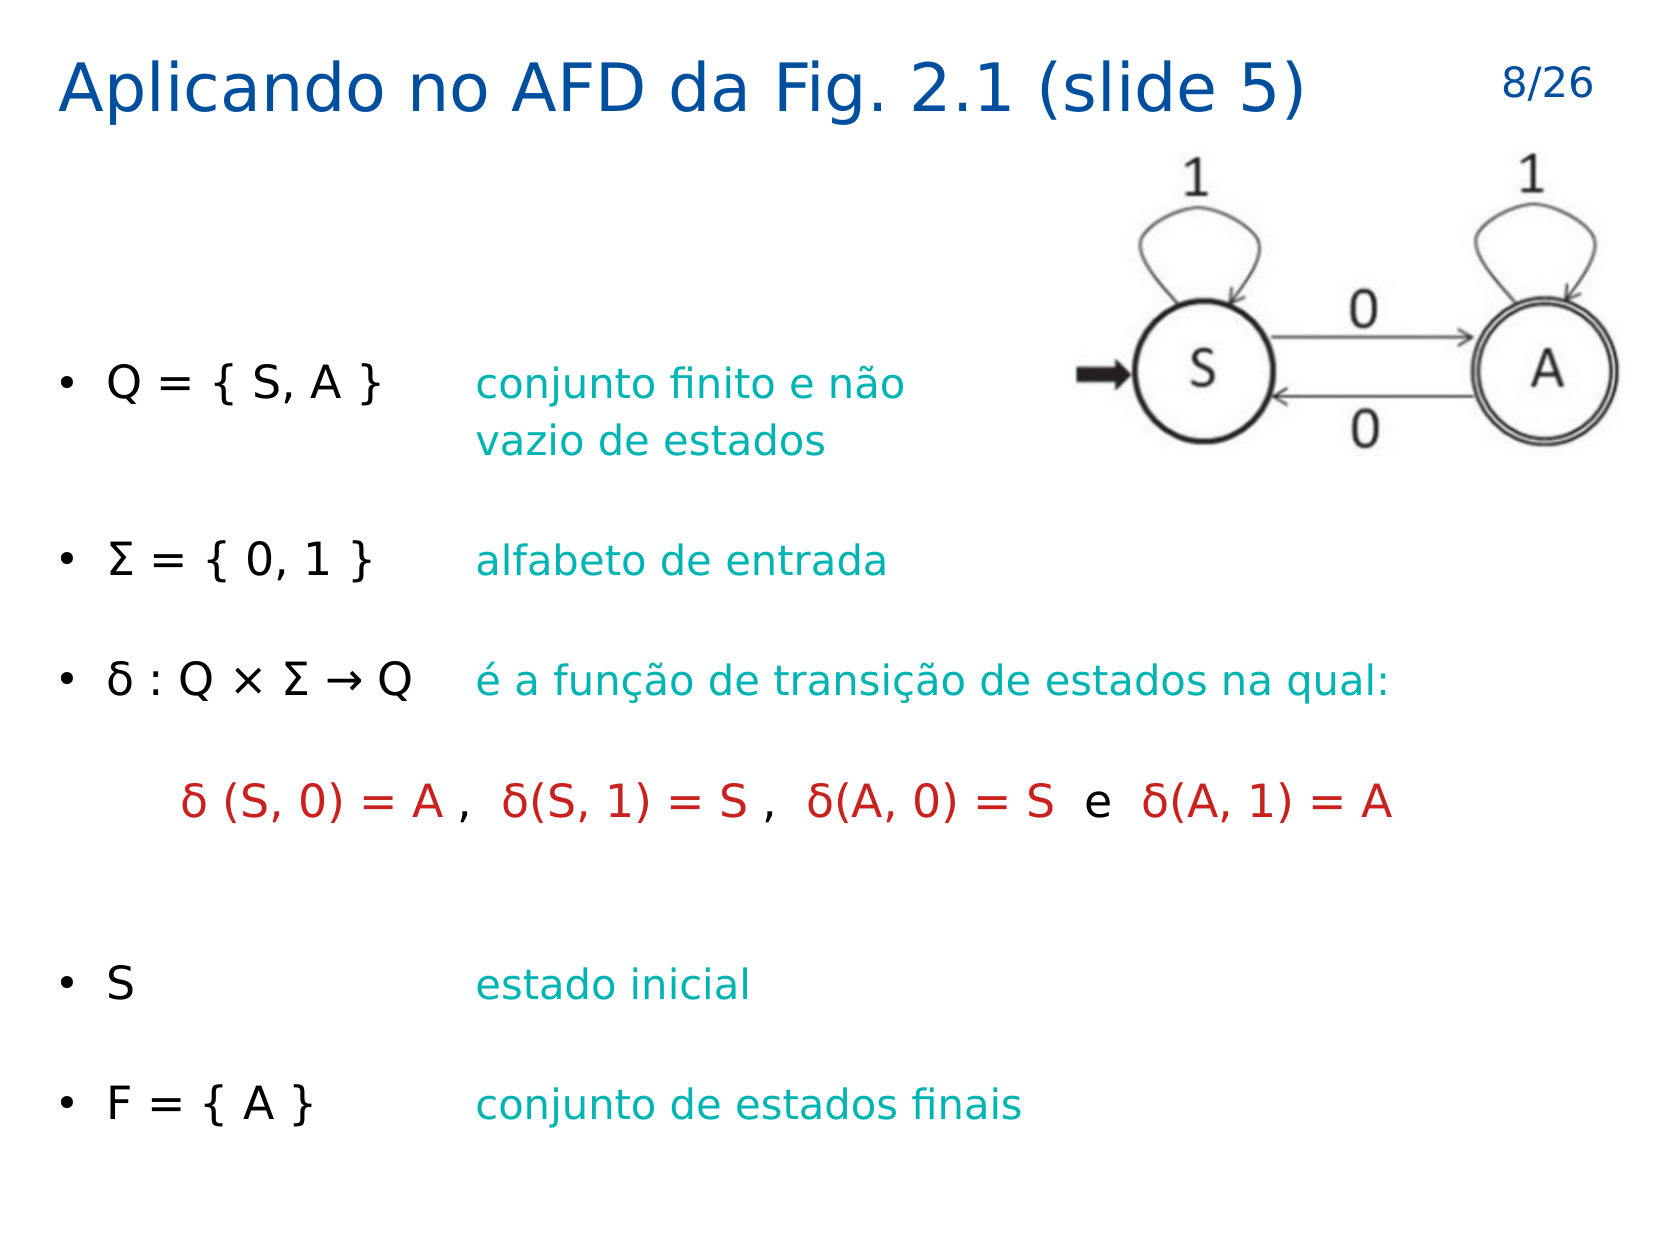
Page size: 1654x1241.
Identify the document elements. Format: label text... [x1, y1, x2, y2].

picture [1066, 147, 1625, 456]
title Aplicando no AFD da Fig. 2.1 (slide 5) [59, 29, 1625, 148]
list Q = { S, A } conjunto finito e não vazio de estados Σ = { 0, 1 } alfabeto de entrada δ : Q × Σ → Q é a função de transição de estados na qual: δ (S, 0) = A , δ(S, 1) = S , δ(A, 0) = S e δ(A, 1) = A S estado inicial F = { A } conjunto de estados finais [59, 236, 1595, 1211]
